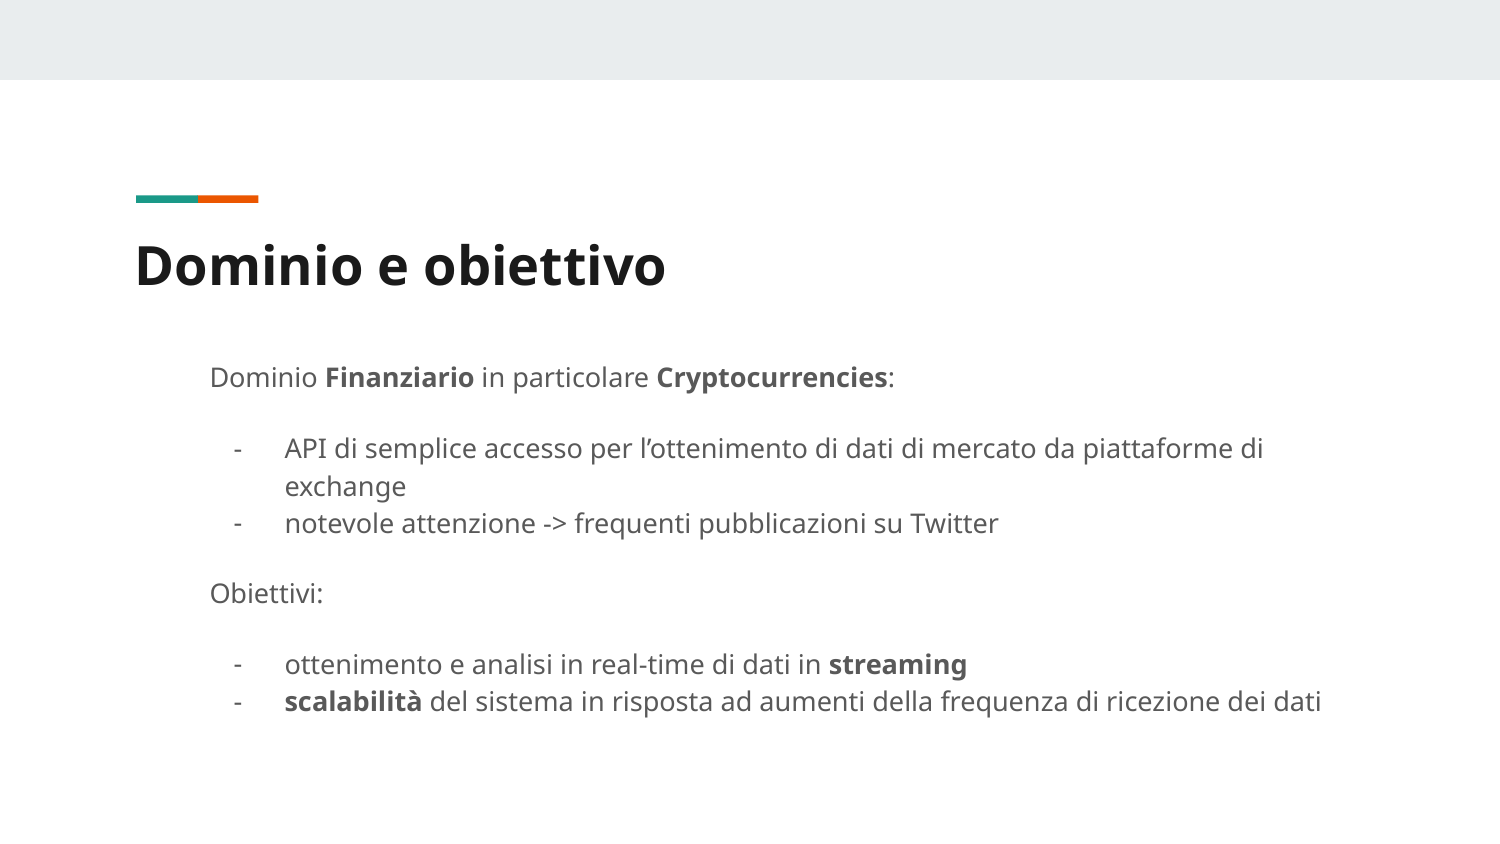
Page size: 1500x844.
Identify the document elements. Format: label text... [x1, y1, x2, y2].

list Dominio Finanziario in particolare Cryptocurrencies: API di semplice accesso per l’ottenimento di dati di mercato da piattaforme di exchange notevole attenzione -> frequenti pubblicazioni su Twitter Obiettivi: ottenimento e analisi in real-time di dati in streaming scalabilità del sistema in risposta ad aumenti della frequenza di ricezione dei dati [119, 341, 1381, 712]
title Dominio e obiettivo [119, 216, 1381, 305]
